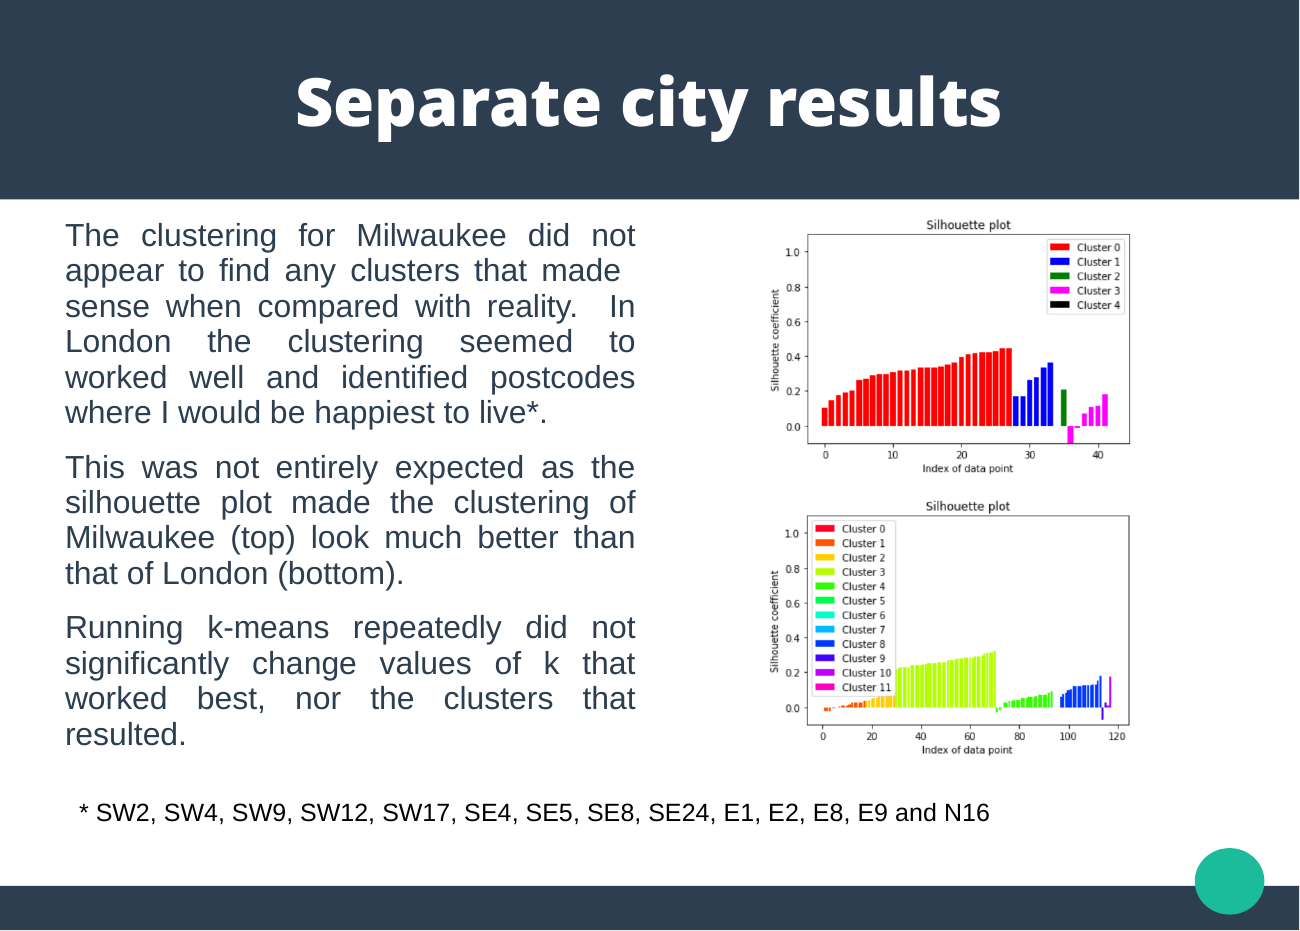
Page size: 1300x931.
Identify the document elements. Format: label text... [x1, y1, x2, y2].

text_box * SW2, SW4, SW9, SW12, SW17, SE4, SE5, SE8, SE24, E1, E2, E8, E9 and N16 [64, 791, 1008, 835]
list The clustering for Milwaukee did not appear to find any clusters that made sense when compared with reality. In London the clustering seemed to worked well and identified postcodes where I would be happiest to live*. This was not entirely expected as the silhouette plot made the clustering of Milwaukee (top) look much better than that of London (bottom). Running k-means repeatedly did not significantly change values of k that worked best, nor the clusters that resulted. [64, 217, 636, 758]
text_box Separate city results [0, 0, 1300, 201]
picture [768, 217, 1131, 475]
picture [768, 499, 1131, 757]
